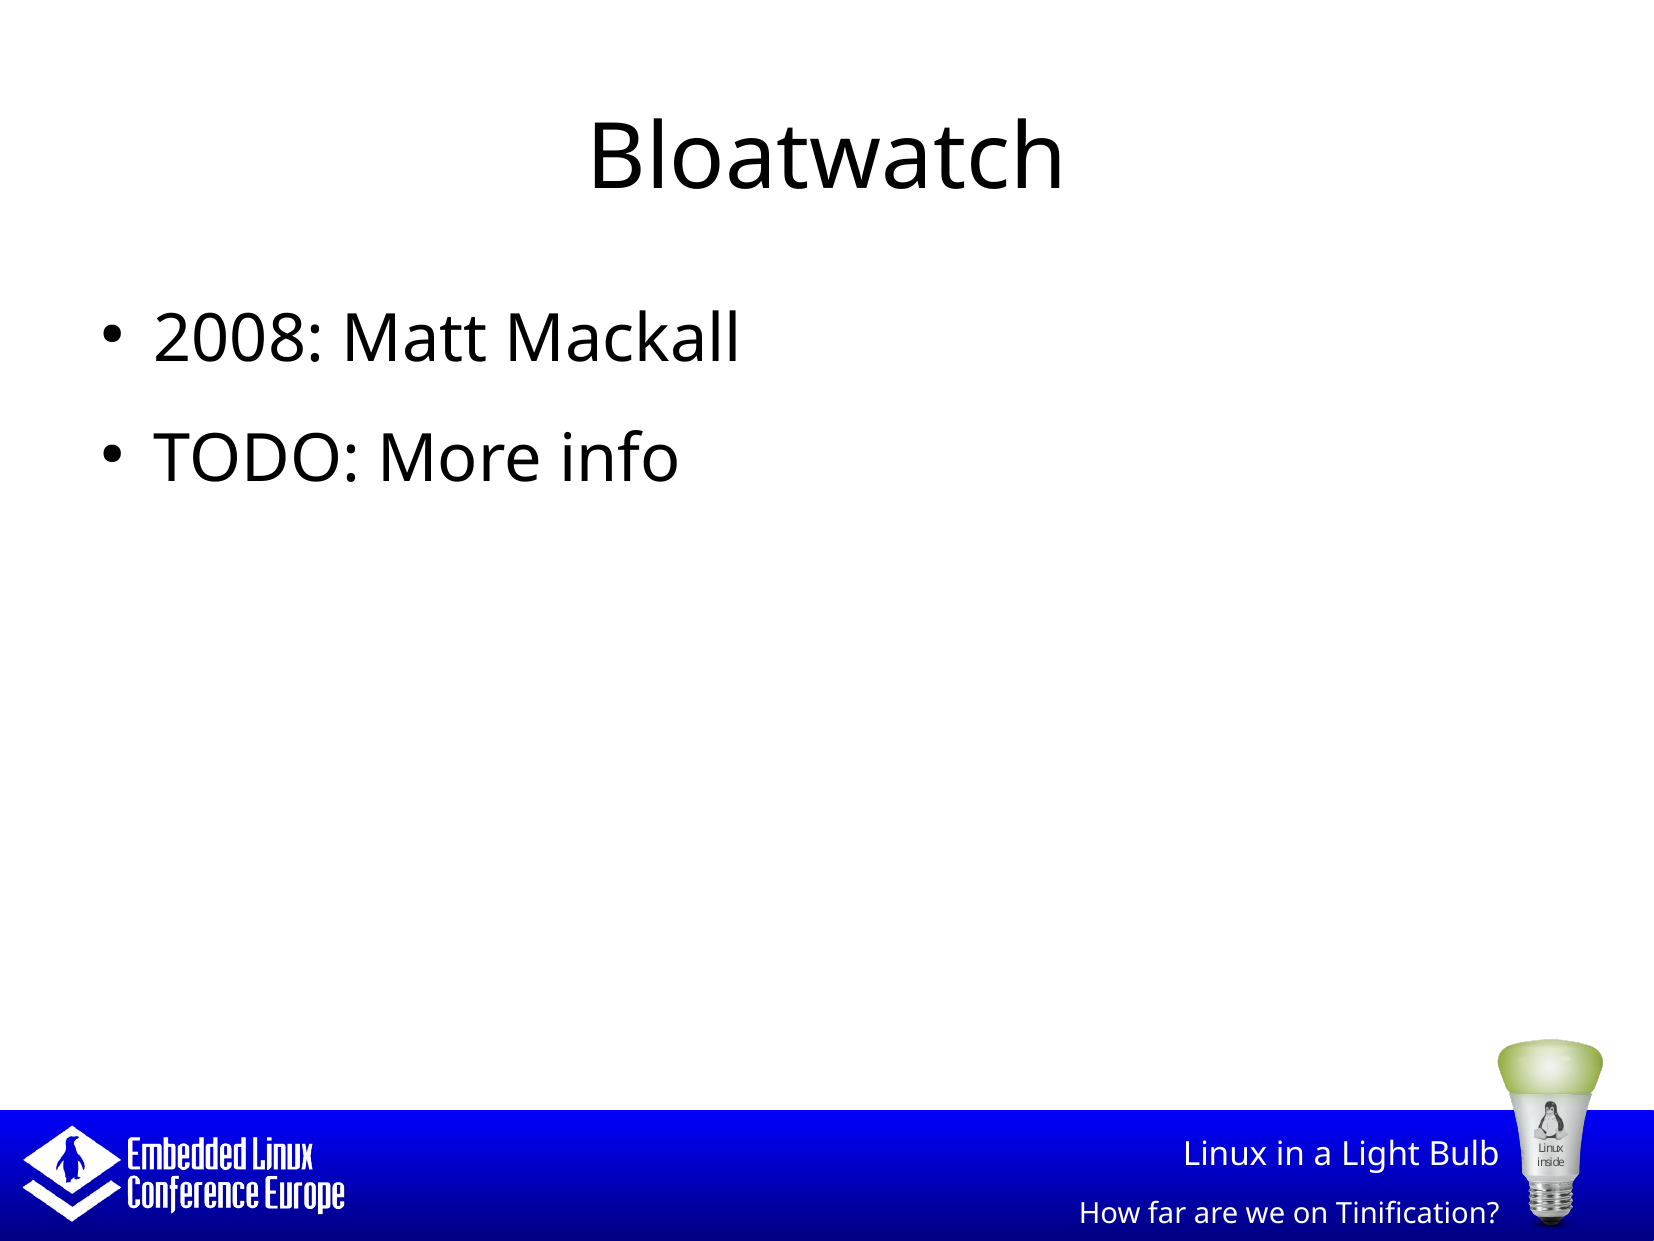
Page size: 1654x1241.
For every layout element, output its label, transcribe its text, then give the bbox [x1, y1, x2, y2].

picture [18, 1120, 349, 1226]
title Bloatwatch [82, 49, 1571, 257]
list 2008: Matt Mackall TODO: More info [82, 290, 1571, 1010]
